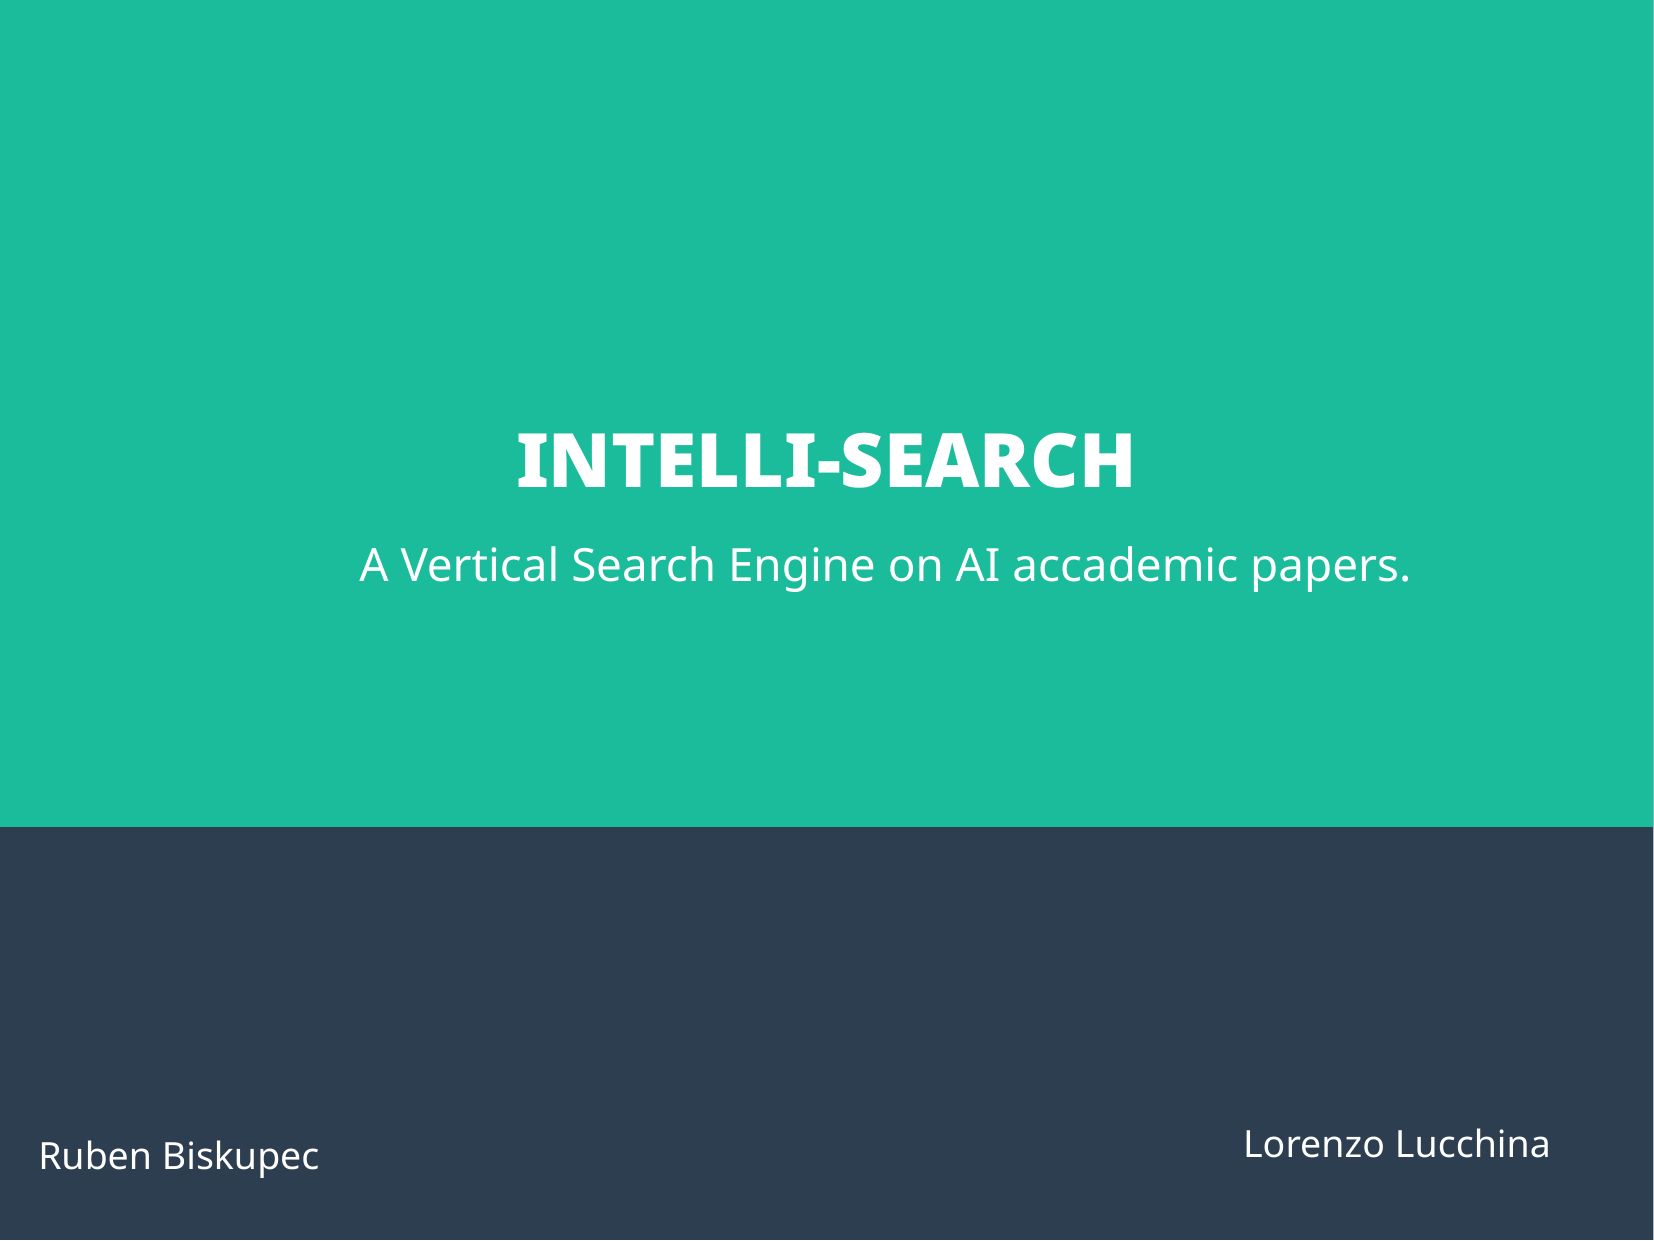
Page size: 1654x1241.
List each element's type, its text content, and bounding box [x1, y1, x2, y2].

subtitle A Vertical Search Engine on AI accademic papers. [118, 401, 1654, 727]
text_box Ruben Biskupec [23, 1122, 461, 1181]
text_box Lorenzo Lucchina [1228, 1110, 1630, 1169]
title INTELLI-SEARCH [59, 354, 1595, 512]
